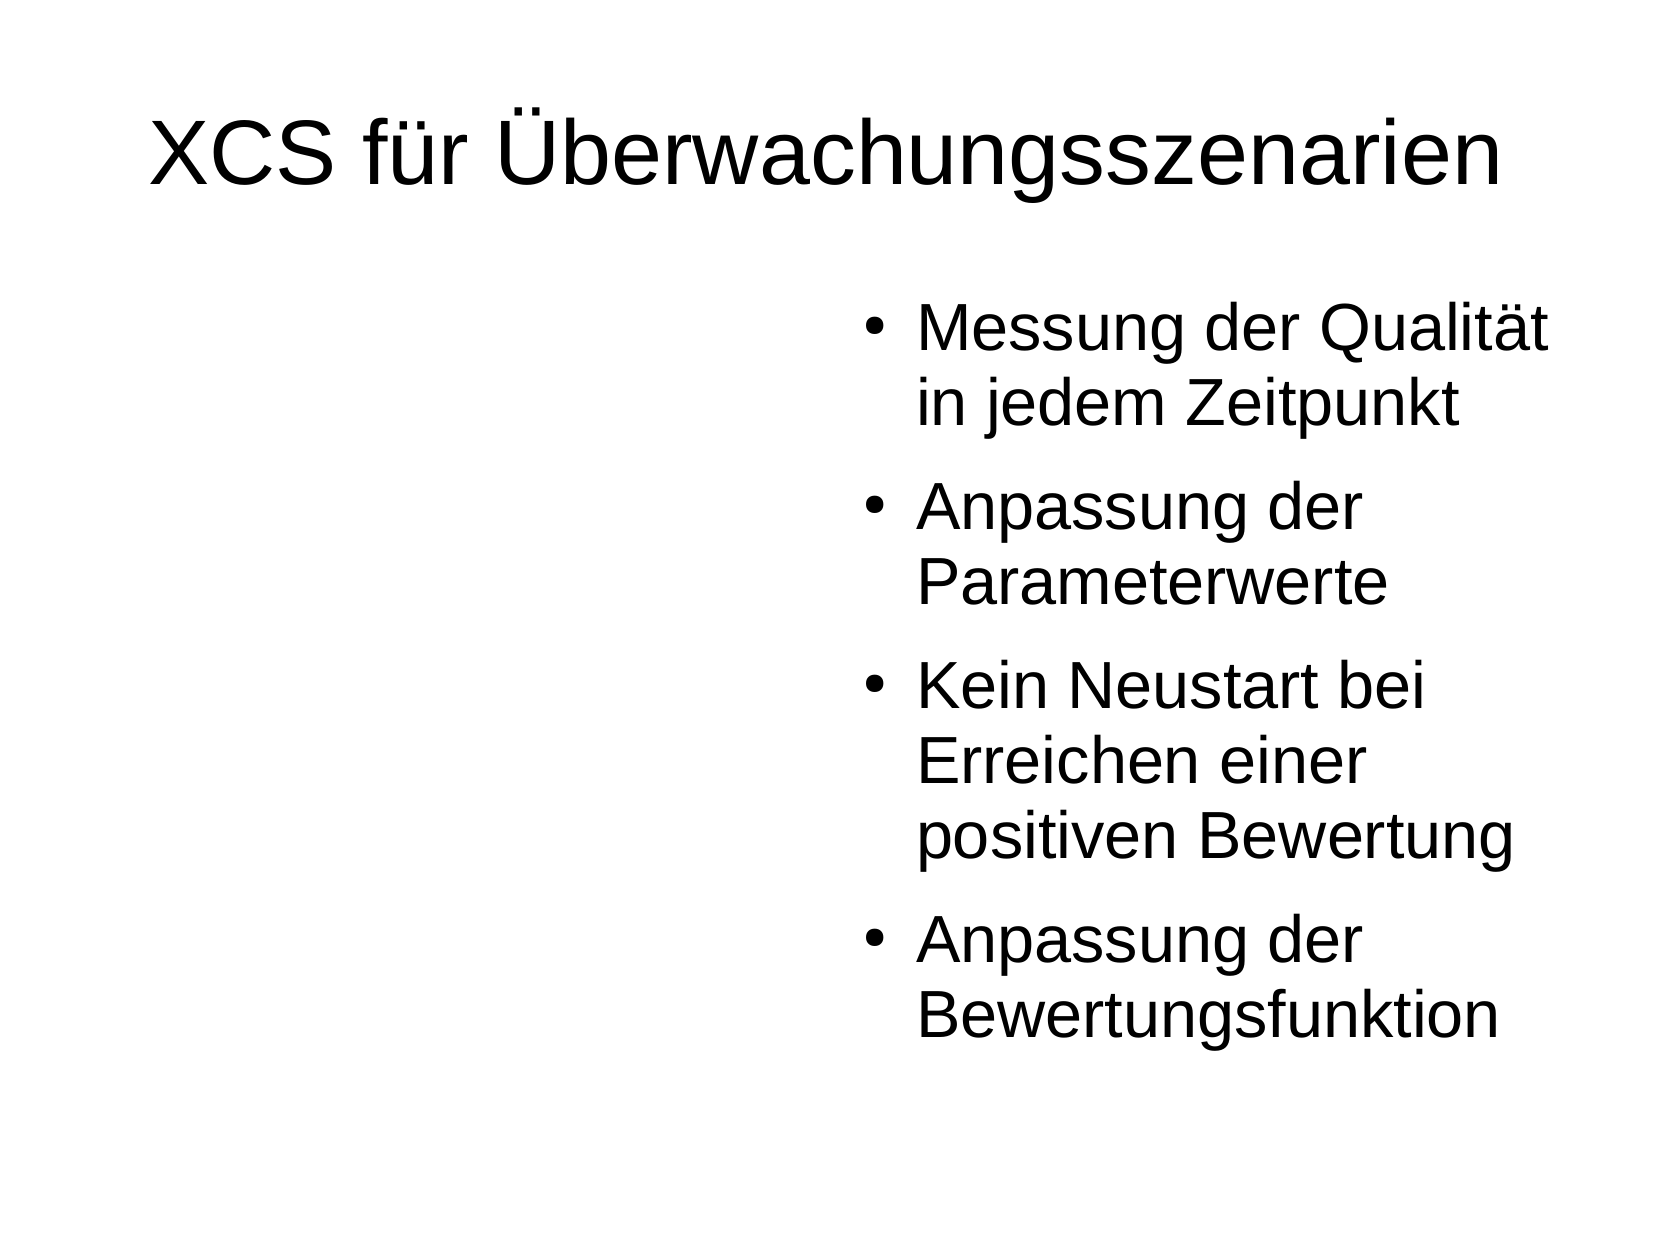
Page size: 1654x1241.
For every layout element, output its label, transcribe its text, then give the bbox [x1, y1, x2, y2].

list Messung der Qualität in jedem Zeitpunkt Anpassung der Parameterwerte Kein Neustart bei Erreichen einer positiven Bewertung Anpassung der Bewertungsfunktion [845, 290, 1572, 1094]
title XCS für Überwachungsszenarien [82, 56, 1571, 250]
